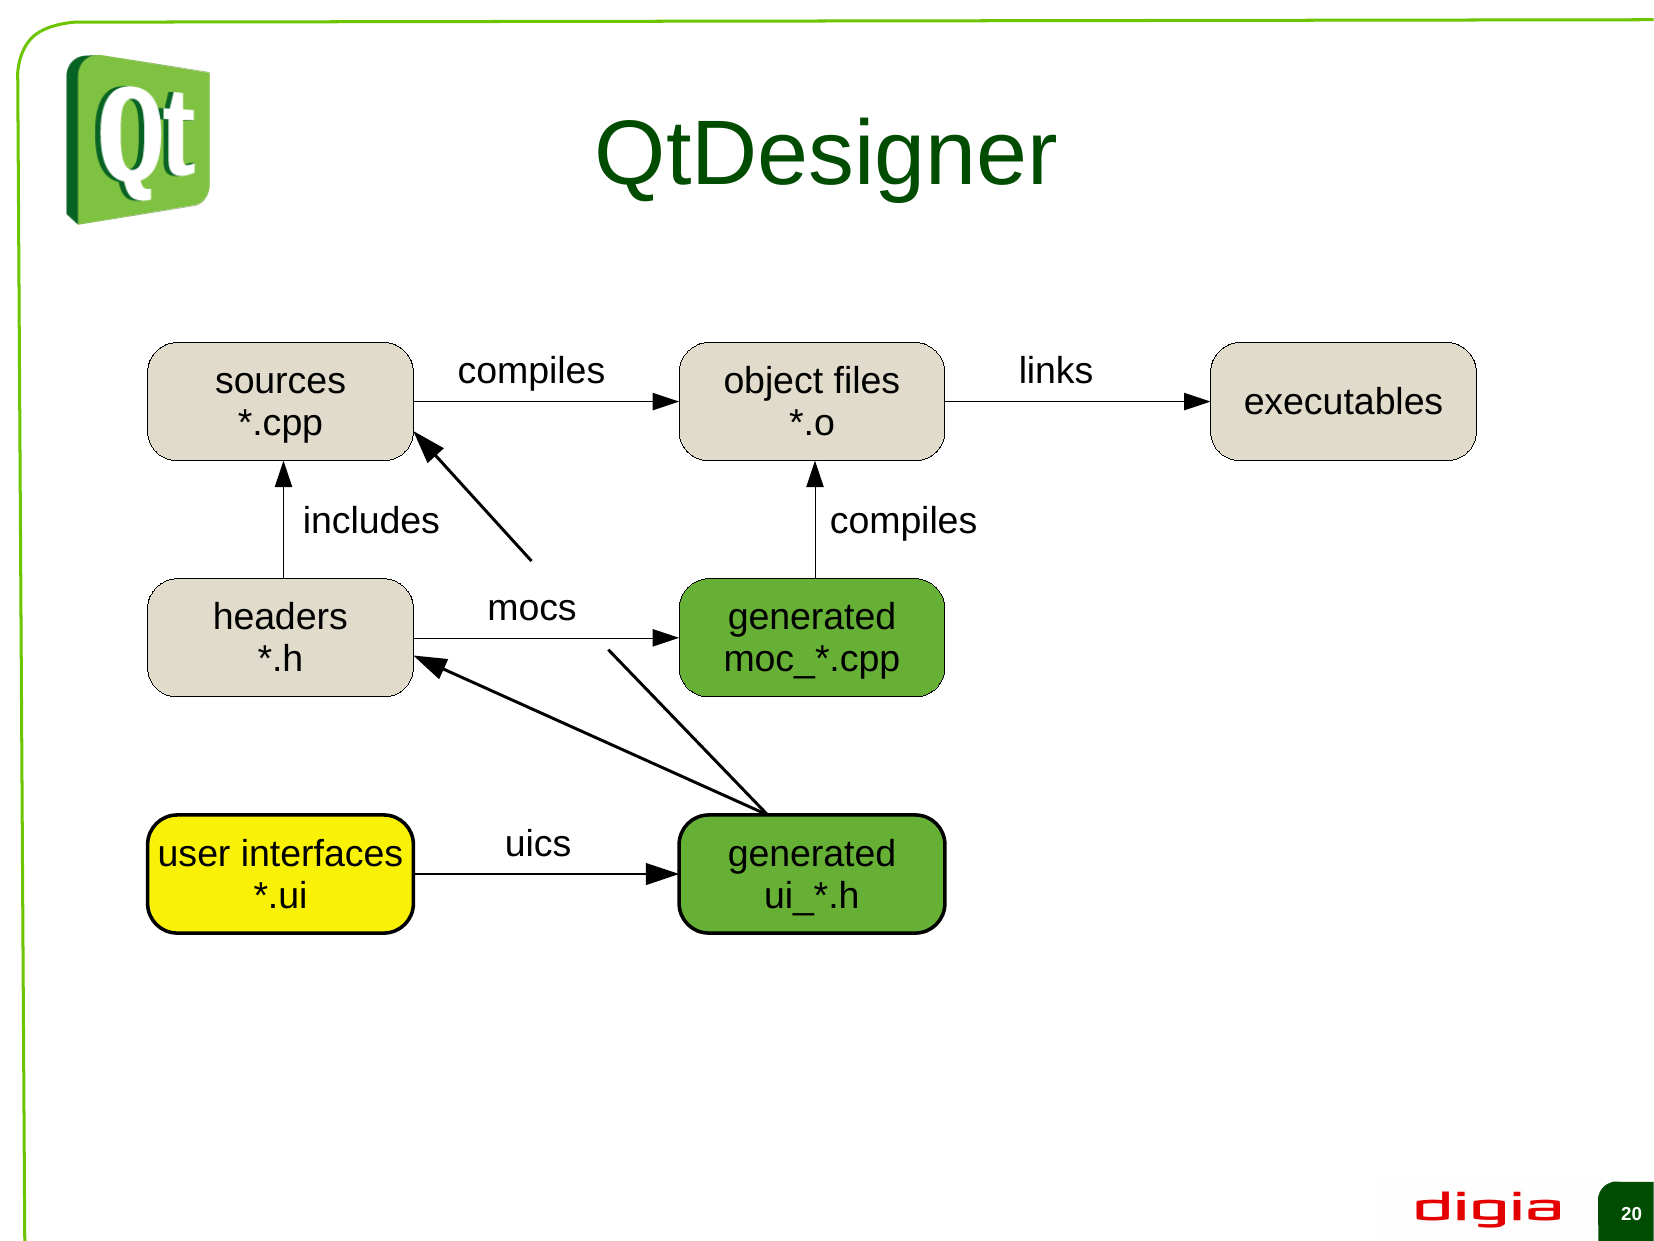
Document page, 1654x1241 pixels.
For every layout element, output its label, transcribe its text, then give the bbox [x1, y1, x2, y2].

text_box compiles [816, 492, 1034, 550]
text_box object files *.o [679, 342, 945, 461]
text_box compiles [442, 342, 650, 400]
text_box generated ui_*.h [679, 814, 945, 934]
text_box mocs [472, 578, 650, 638]
text_box includes [288, 492, 455, 550]
text_box generated moc_*.cpp [679, 578, 945, 697]
text_box links [1003, 342, 1182, 400]
text_box uics [490, 814, 591, 872]
title QtDesigner [82, 56, 1571, 250]
text_box executables [1210, 342, 1477, 461]
text_box headers *.h [147, 578, 414, 697]
picture [1380, 1179, 1596, 1241]
text_box user interfaces *.ui [147, 814, 414, 934]
text_box sources *.cpp [147, 342, 414, 461]
picture [66, 55, 210, 225]
